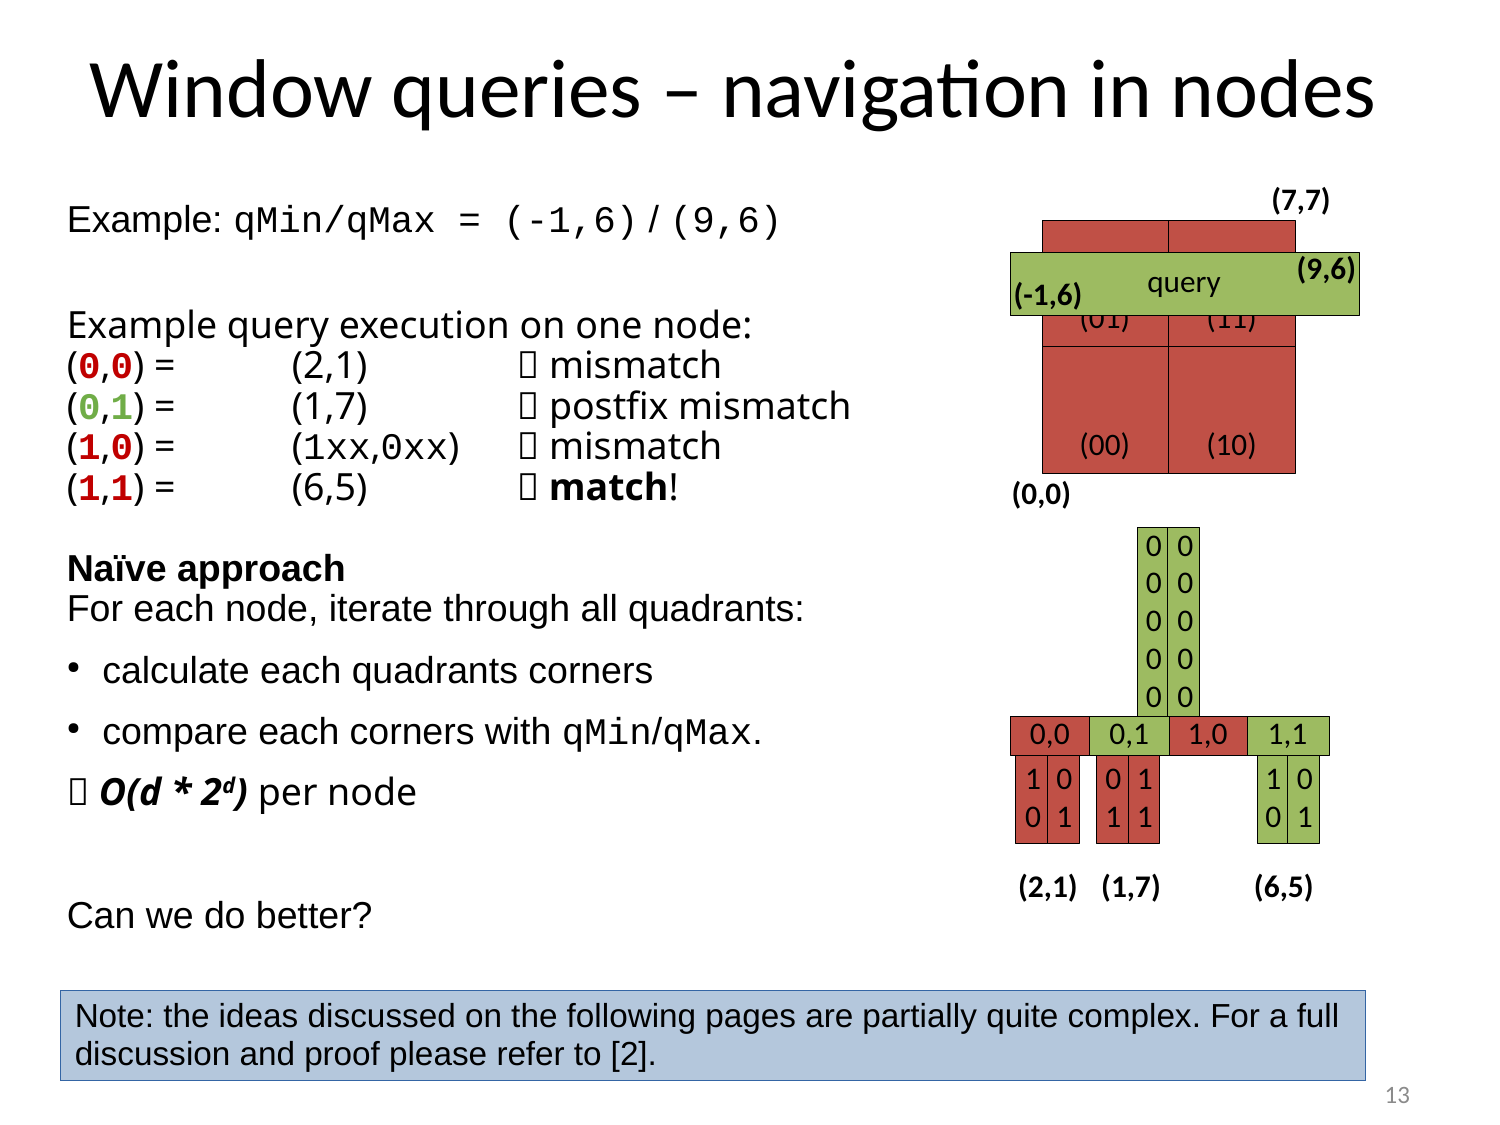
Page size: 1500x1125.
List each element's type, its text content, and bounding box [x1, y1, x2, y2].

text_box Example: qMin/qMax = (-1,6) / (9,6) Example query execution on one node: (0,0) = (2,1)  mismatch (0,1) = (1,7)  postfix mismatch (1,0) = (1xx,0xx)  mismatch (1,1) = (6,5)  match! Naïve approach For each node, iterate through all quadrants: calculate each quadrants corners compare each corners with qMin/qMax.  O(d * 2d) per node Can we do better? [51, 192, 991, 1013]
text_box Note: the ideas discussed on the following pages are partially quite complex. For a full discussion and proof please refer to [2]. [60, 990, 1366, 1081]
picture [1006, 174, 1362, 517]
text_box Window queries – navigation in nodes [75, 12, 1425, 155]
picture [1006, 520, 1332, 910]
text_box <number> [1074, 1079, 1425, 1107]
